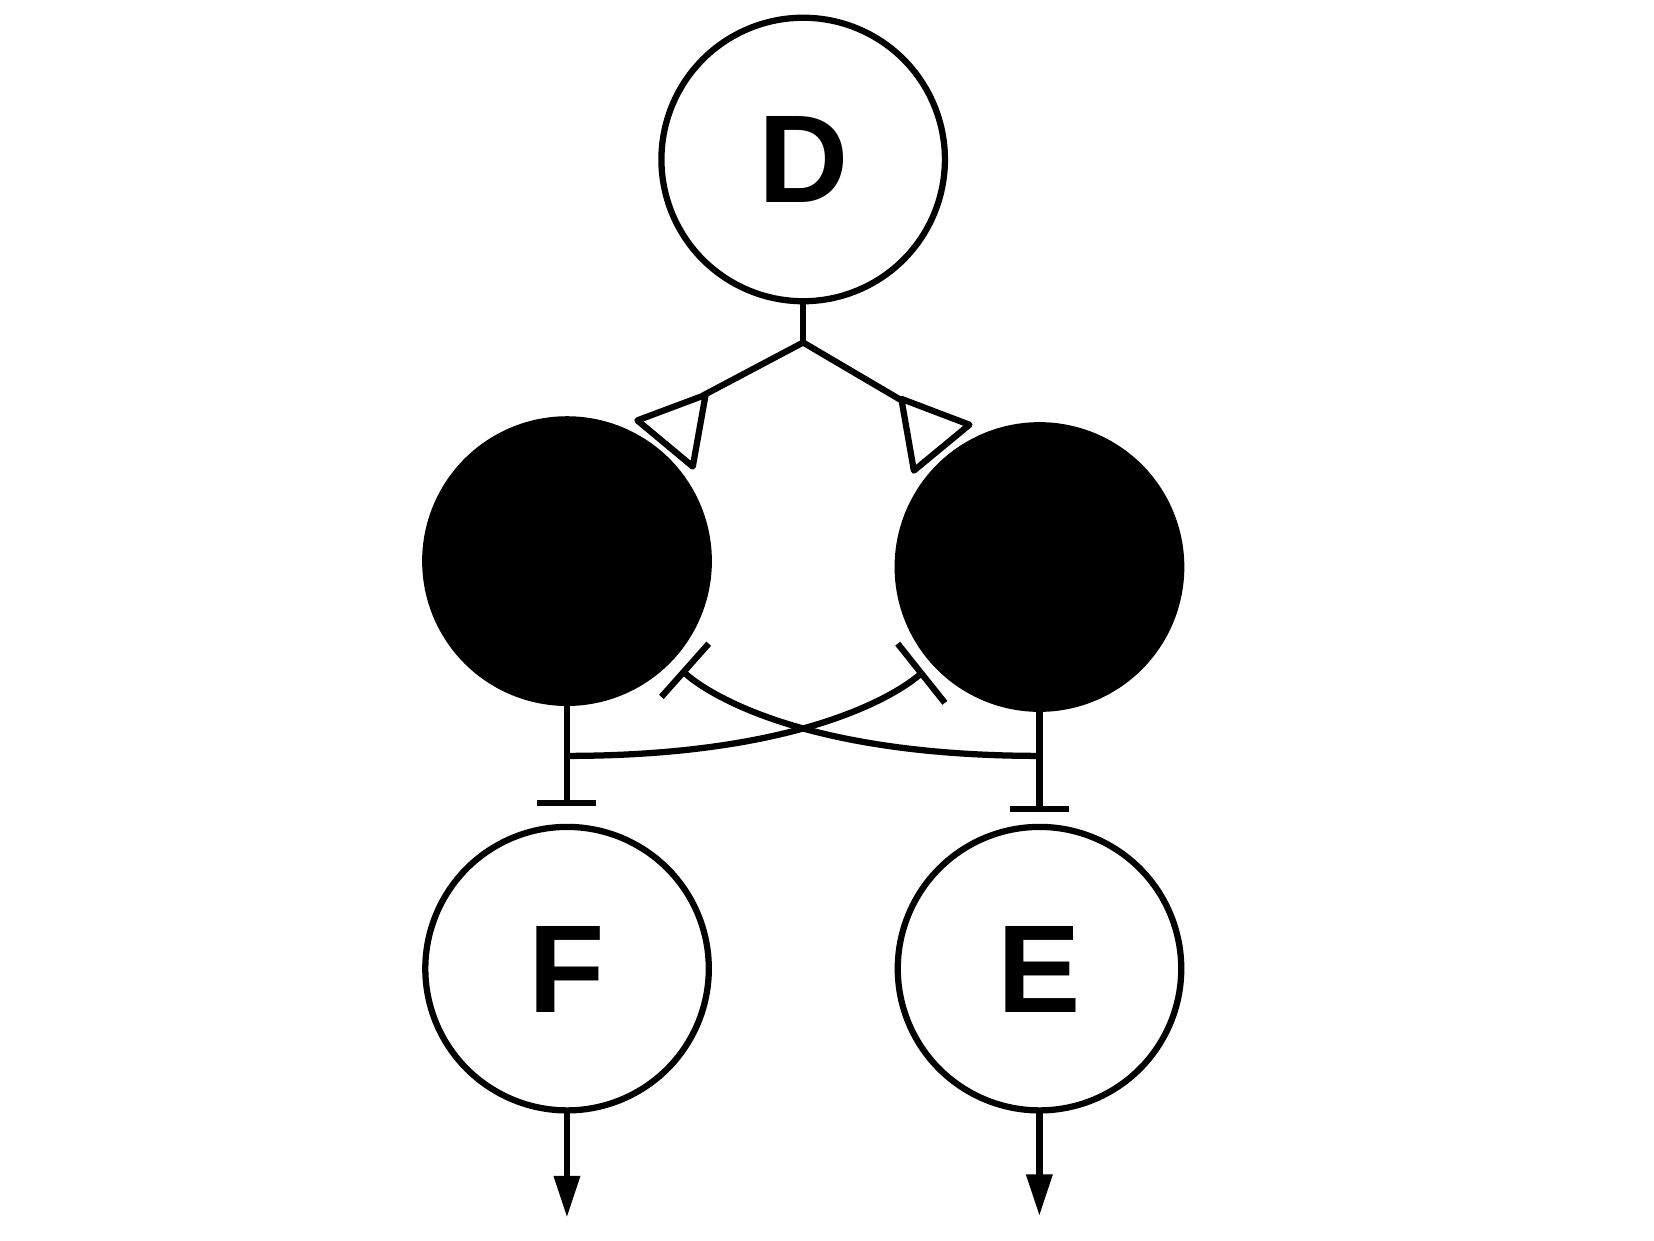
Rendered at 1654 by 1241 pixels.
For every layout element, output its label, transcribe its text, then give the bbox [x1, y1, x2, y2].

text_box [425, 419, 709, 703]
text_box [637, 396, 705, 467]
text_box E [897, 826, 1182, 1111]
text_box D [661, 17, 945, 302]
text_box [897, 425, 1182, 709]
text_box F [425, 826, 709, 1111]
